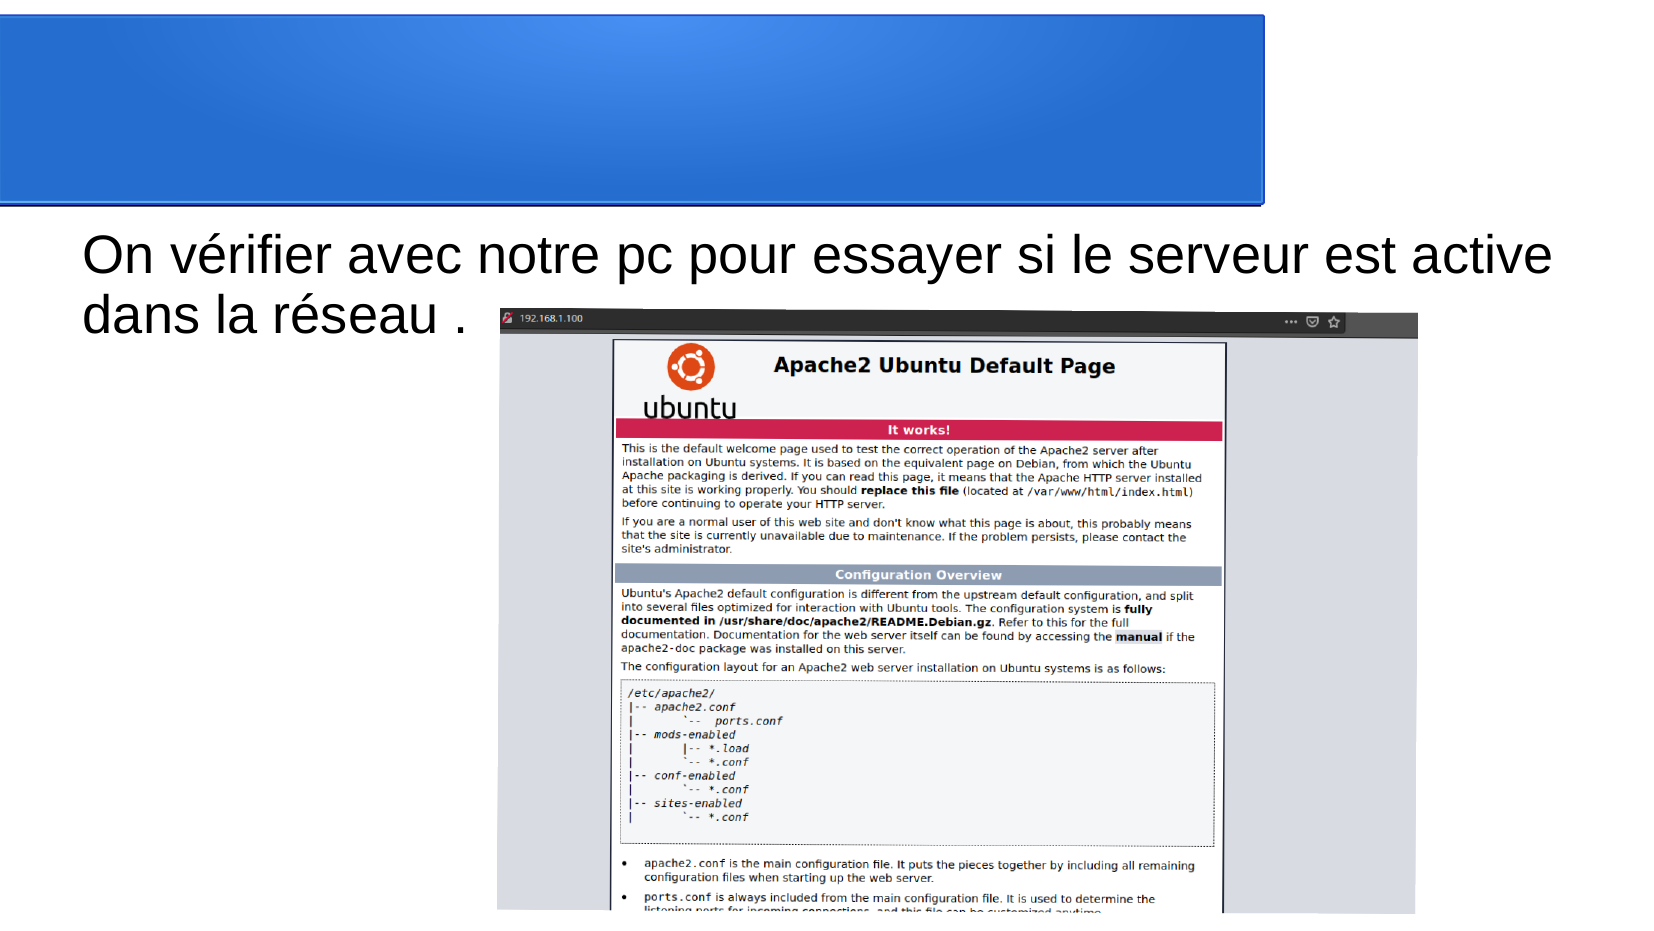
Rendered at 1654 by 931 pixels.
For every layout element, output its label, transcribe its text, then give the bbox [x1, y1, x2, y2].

list On vérifier avec notre pc pour essayer si le serveur est active dans la réseau . [82, 224, 1571, 764]
picture [496, 307, 1418, 914]
